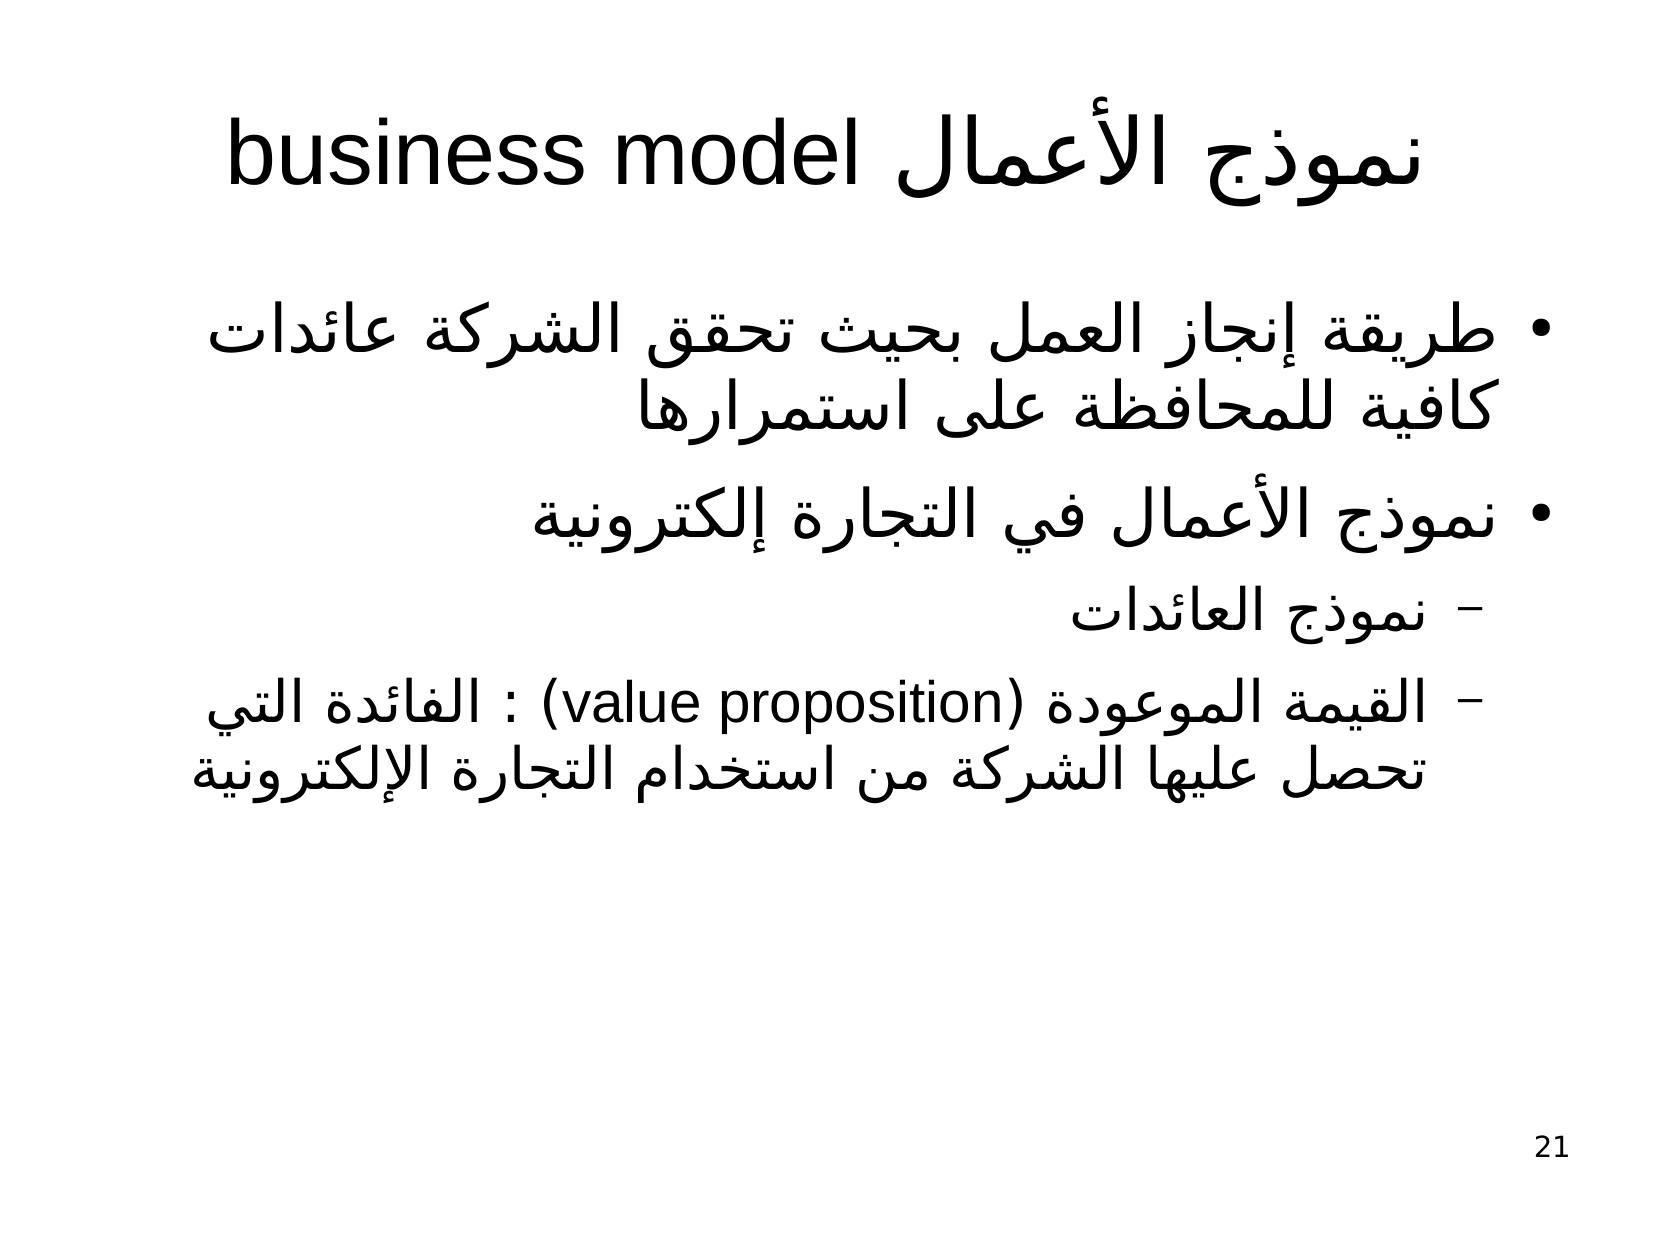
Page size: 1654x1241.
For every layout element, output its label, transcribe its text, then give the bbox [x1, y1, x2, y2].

list طريقة إنجاز العمل بحيث تحقق الشركة عائدات كافية للمحافظة على استمرارها نموذج الأعمال في التجارة إلكترونية نموذج العائدات القيمة الموعودة (value proposition) : الفائدة التي تحصل عليها الشركة من استخدام التجارة الإلكترونية [82, 290, 1571, 1010]
title نموذج الأعمال business model [82, 49, 1571, 257]
